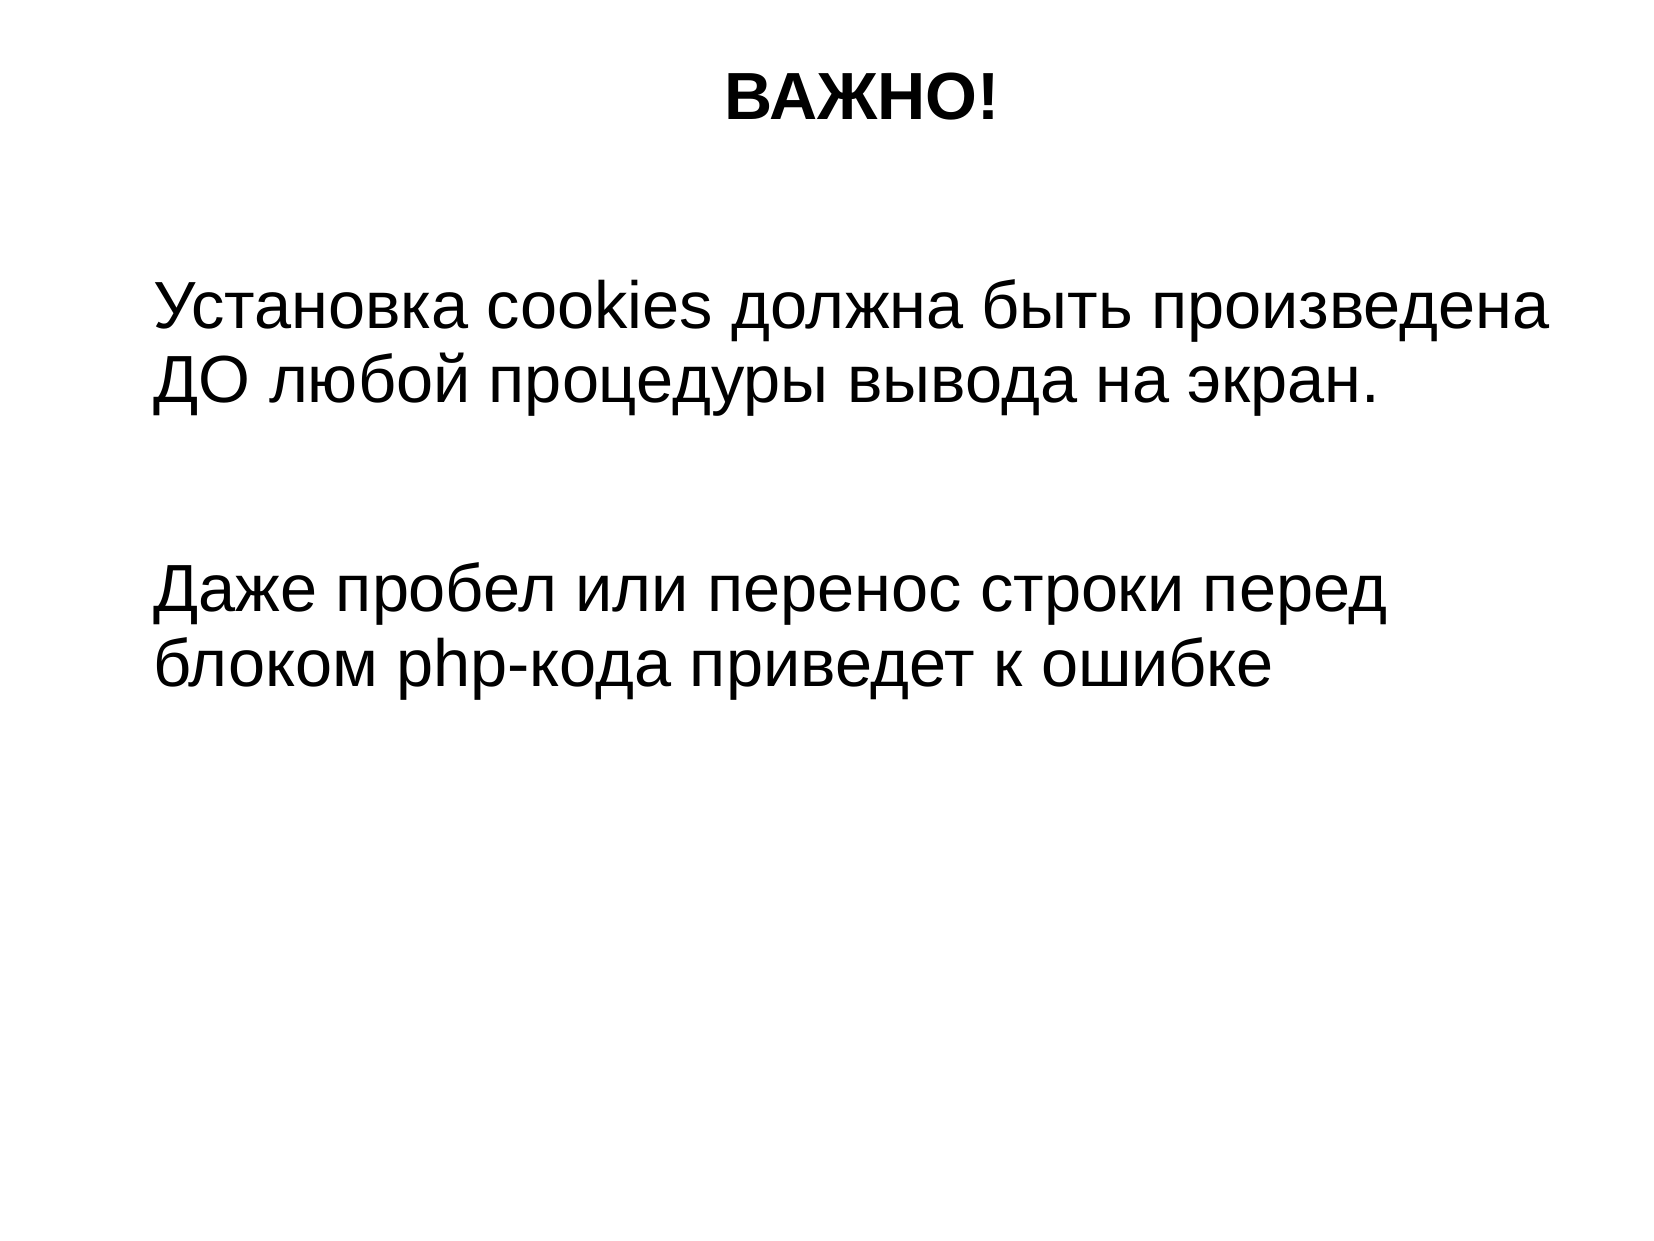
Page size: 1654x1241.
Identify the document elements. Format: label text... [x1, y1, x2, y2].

list ВАЖНО! Установка cookies должна быть произведена ДО любой процедуры вывода на экран. Даже пробел или перенос строки перед блоком php-кода приведет к ошибке [82, 59, 1571, 1109]
